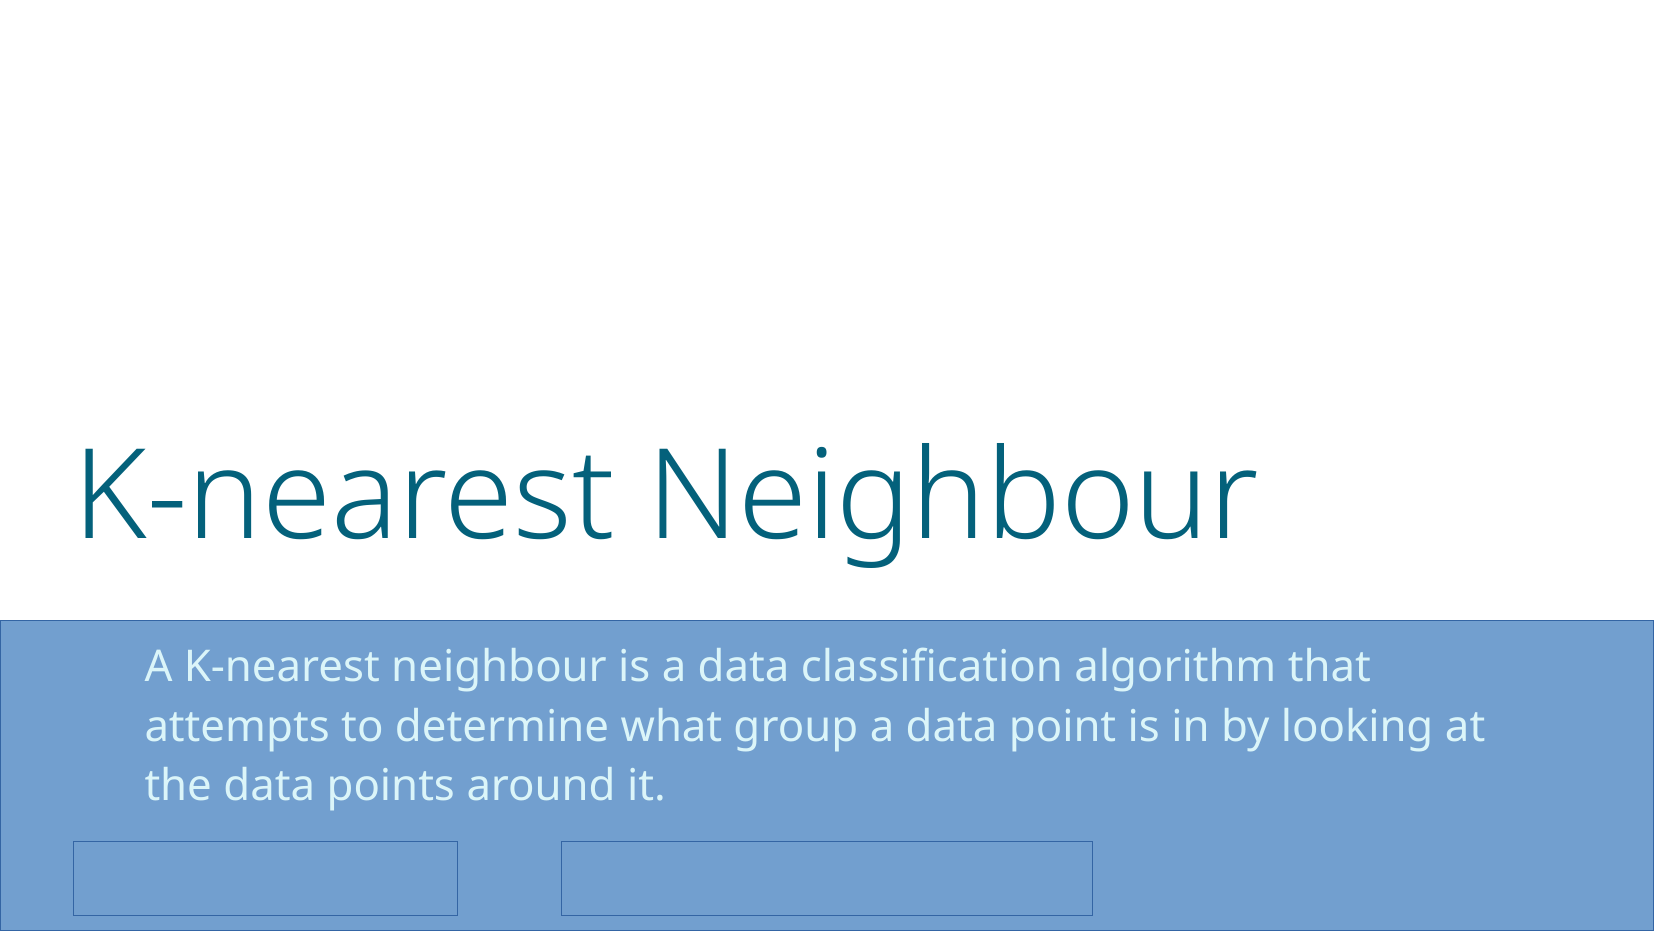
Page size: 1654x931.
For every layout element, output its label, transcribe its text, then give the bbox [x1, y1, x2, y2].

list A K-nearest neighbour is a data classification algorithm that attempts to determine what group a data point is in by looking at the data points around it. [73, 634, 1551, 827]
title K-nearest Neighbour [73, 44, 1551, 576]
